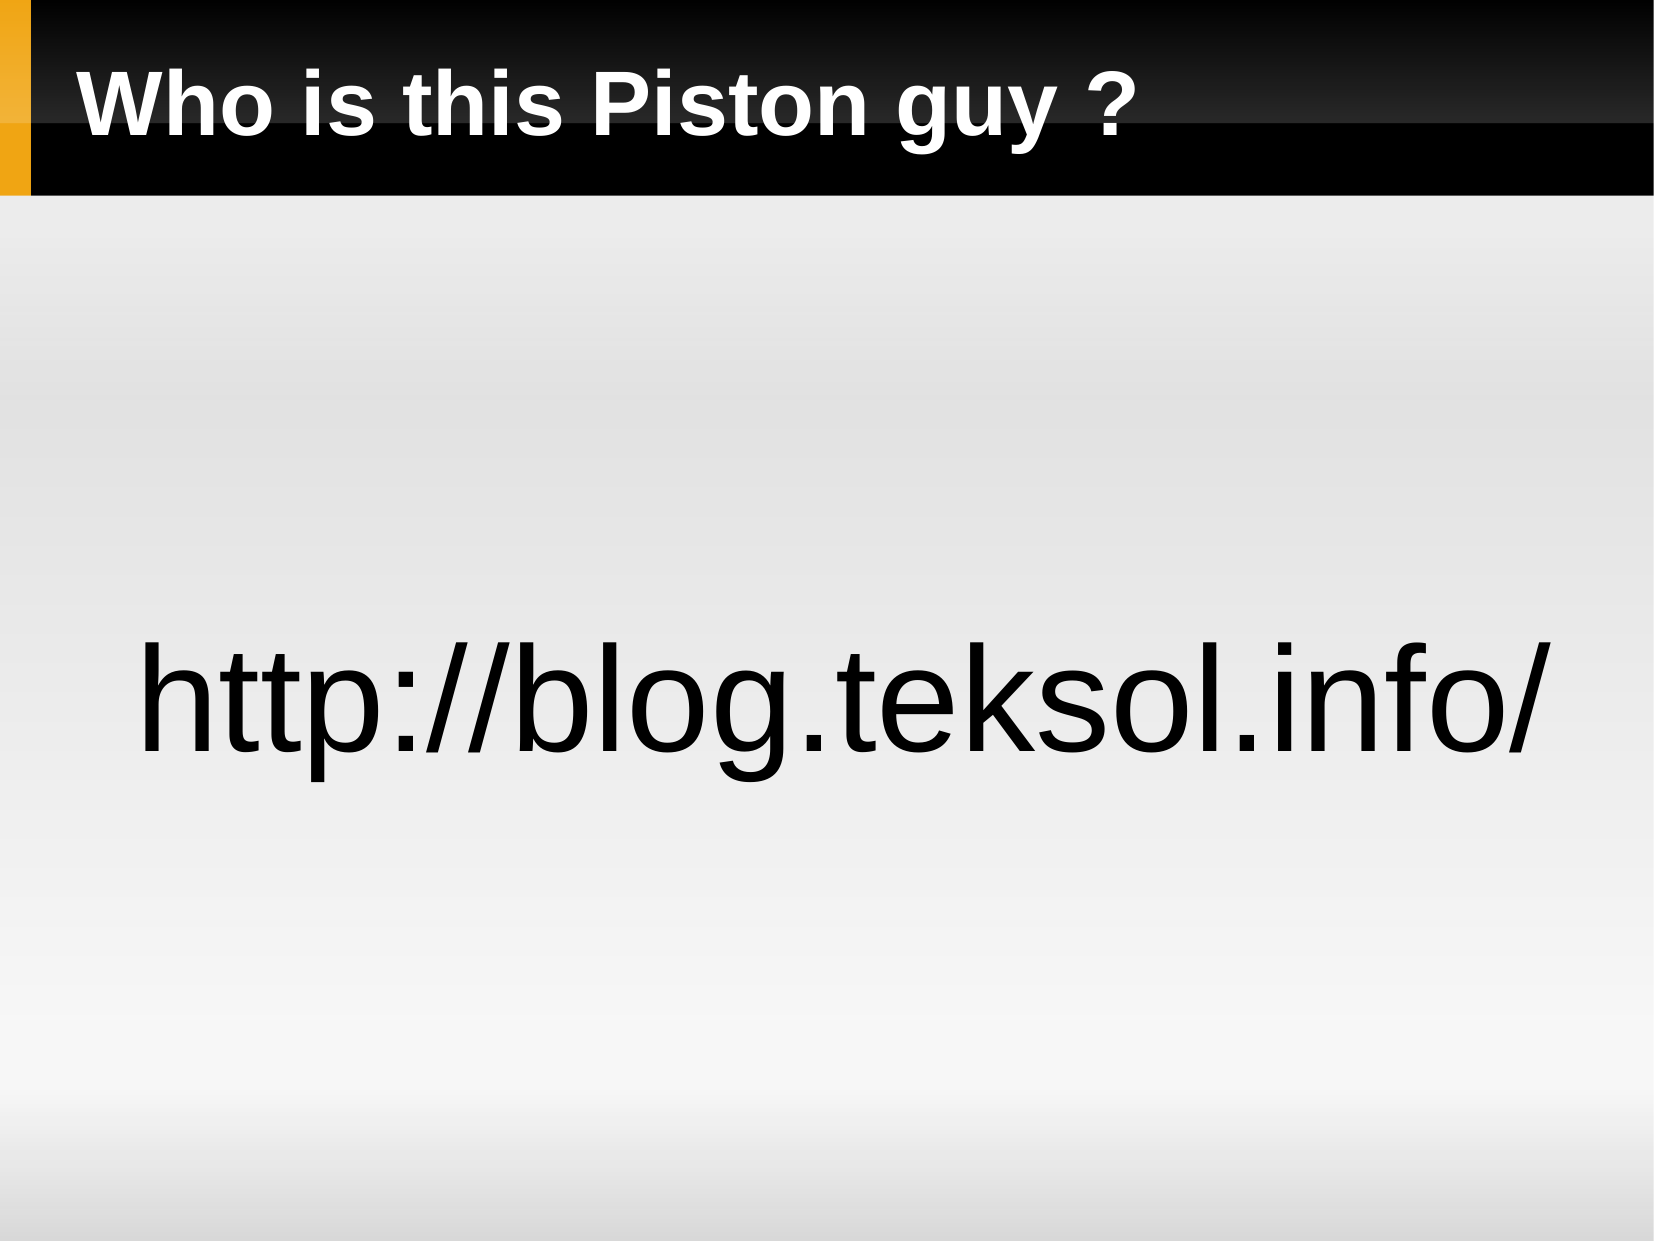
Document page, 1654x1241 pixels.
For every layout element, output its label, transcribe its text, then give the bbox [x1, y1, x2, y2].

title Who is this Piston guy ? [76, 7, 1565, 200]
subtitle http://blog.teksol.info/ [82, 297, 1571, 1102]
picture [0, 0, 1654, 1241]
